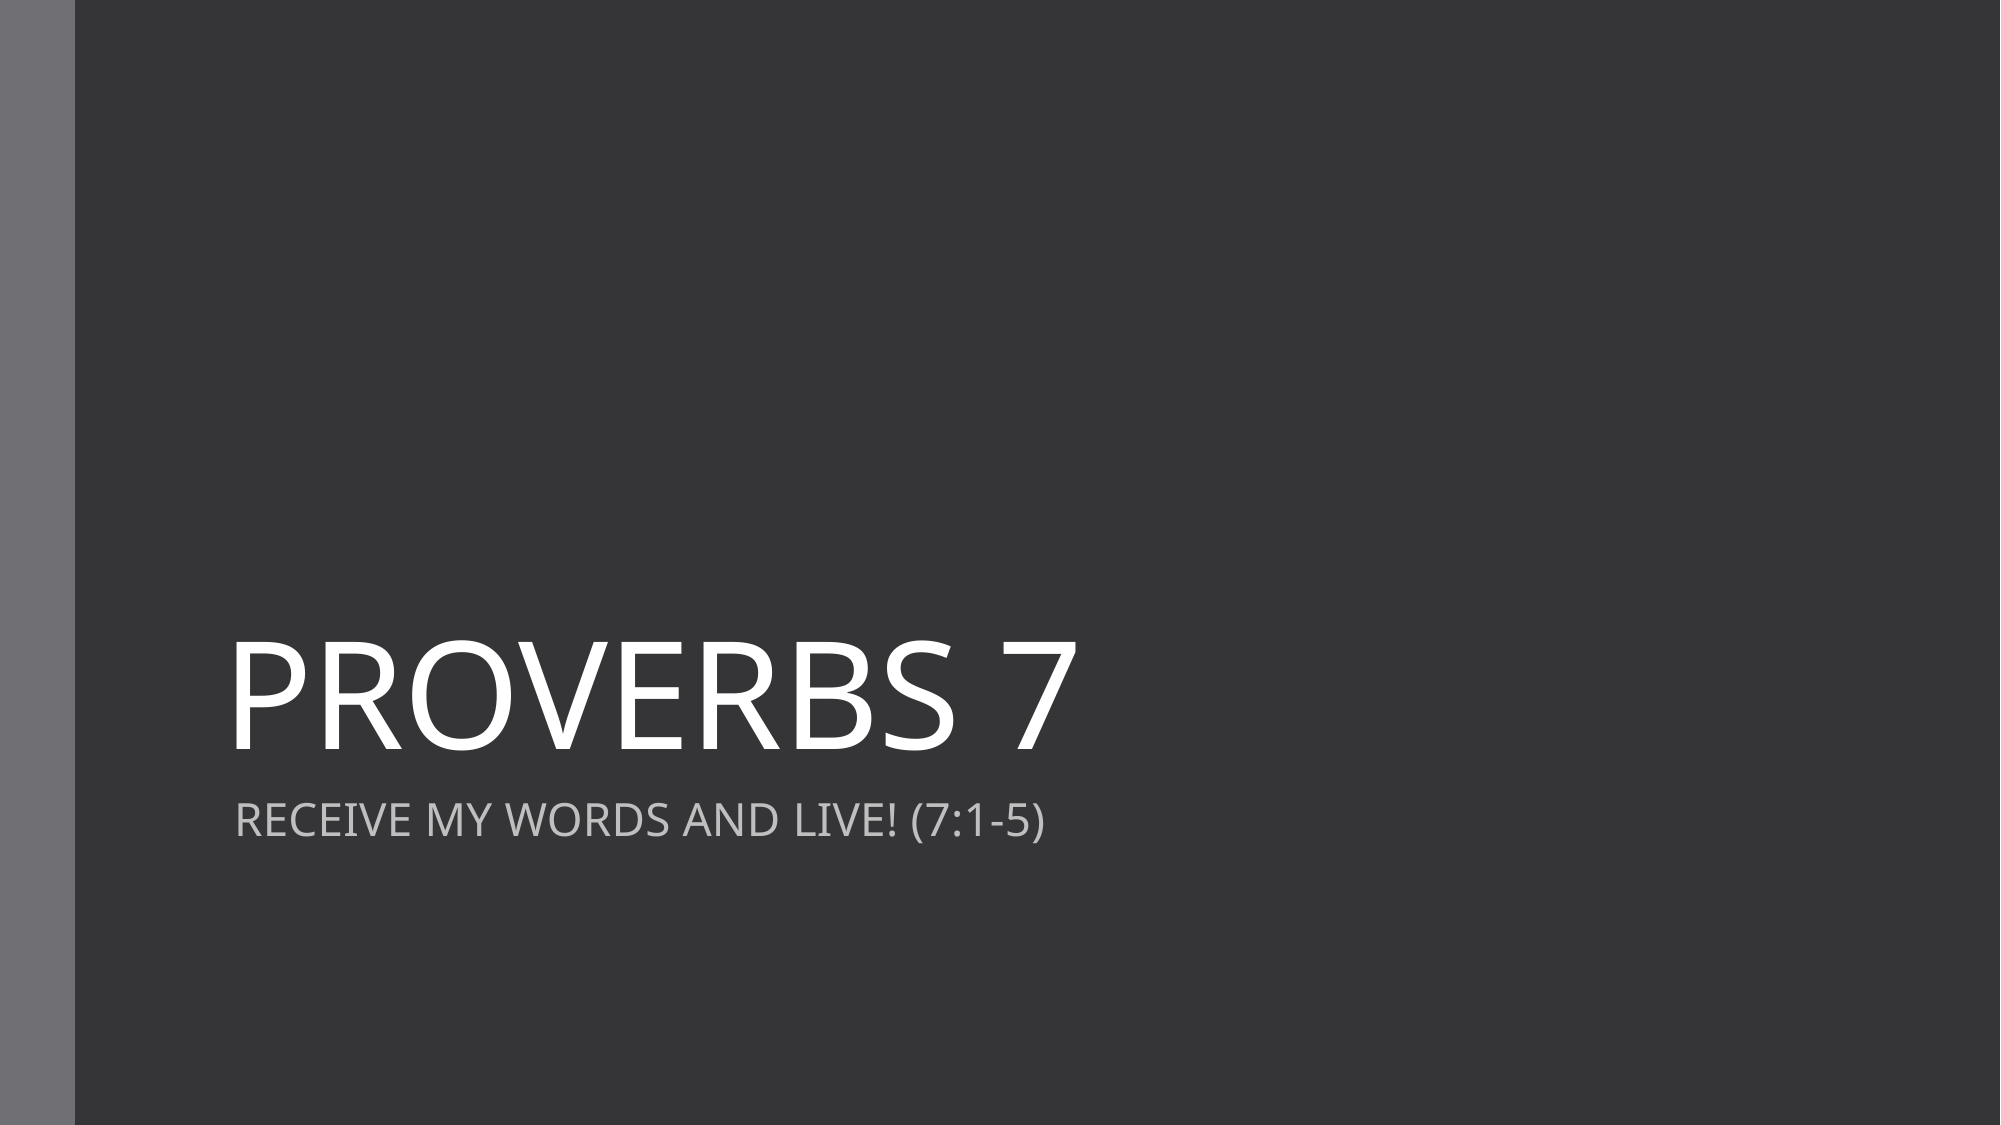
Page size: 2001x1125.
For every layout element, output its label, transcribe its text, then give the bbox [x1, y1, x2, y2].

title PROVERBS 7 [206, 124, 1752, 787]
subtitle RECEIVE MY WORDS AND LIVE! (7:1-5) [206, 787, 1752, 1066]
